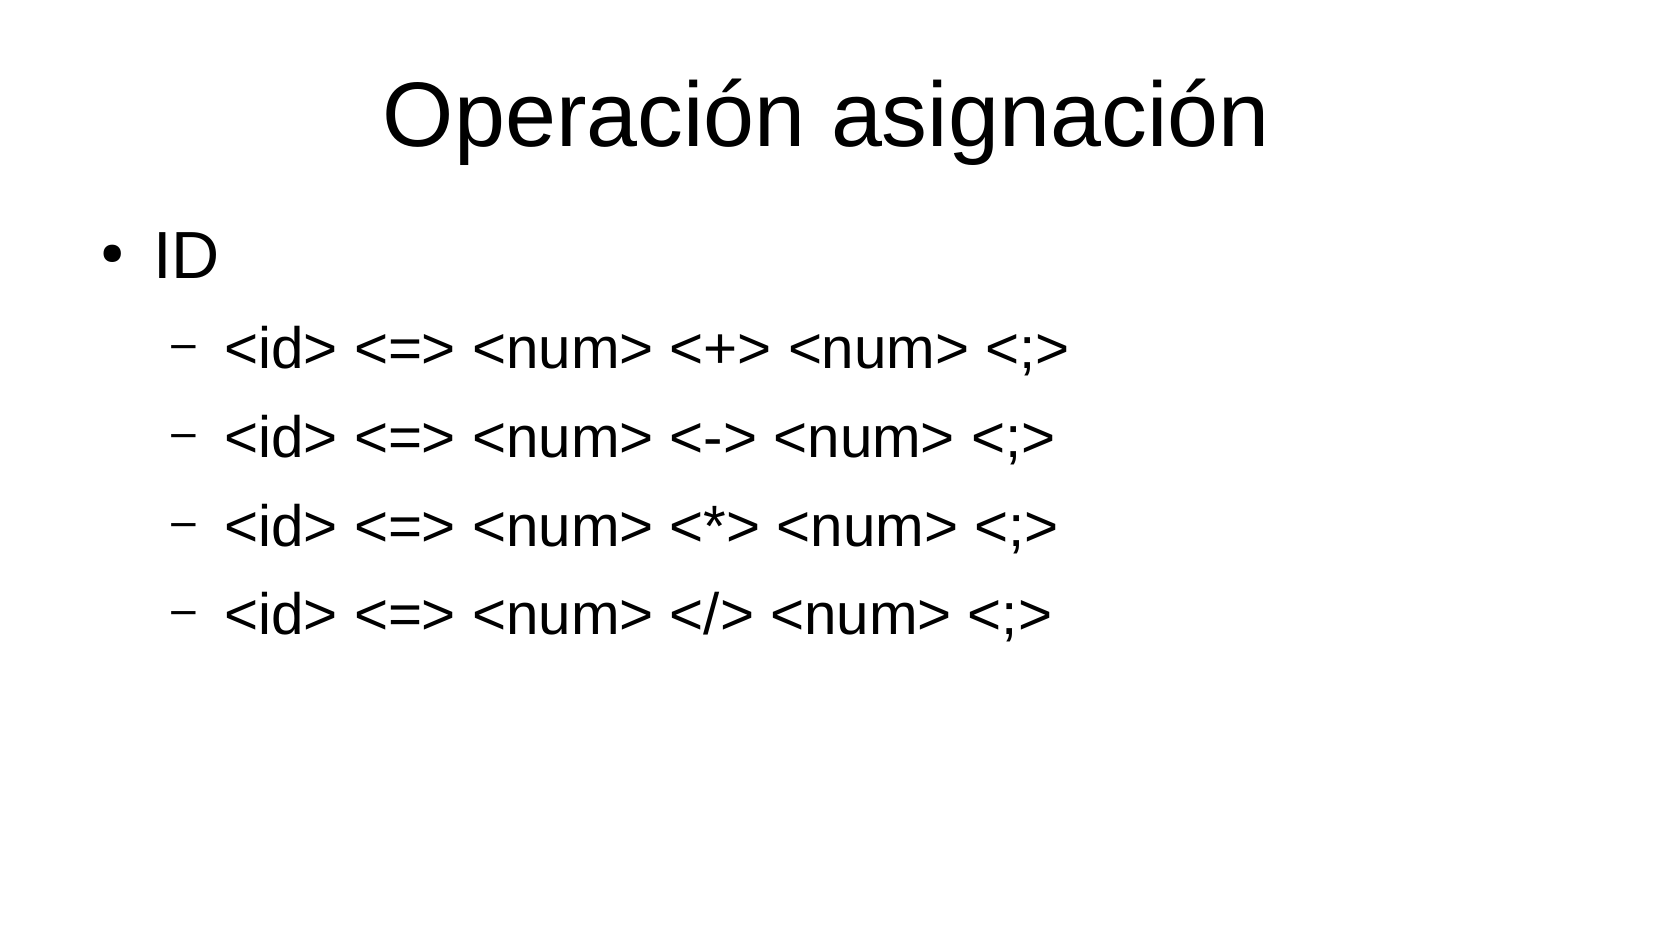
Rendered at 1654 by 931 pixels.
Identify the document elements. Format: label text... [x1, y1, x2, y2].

list ID <id> <=> <num> <+> <num> <;> <id> <=> <num> <-> <num> <;> <id> <=> <num> <*> <num> <;> <id> <=> <num> </> <num> <;> [82, 217, 1571, 758]
title Operación asignación [82, 37, 1571, 193]
